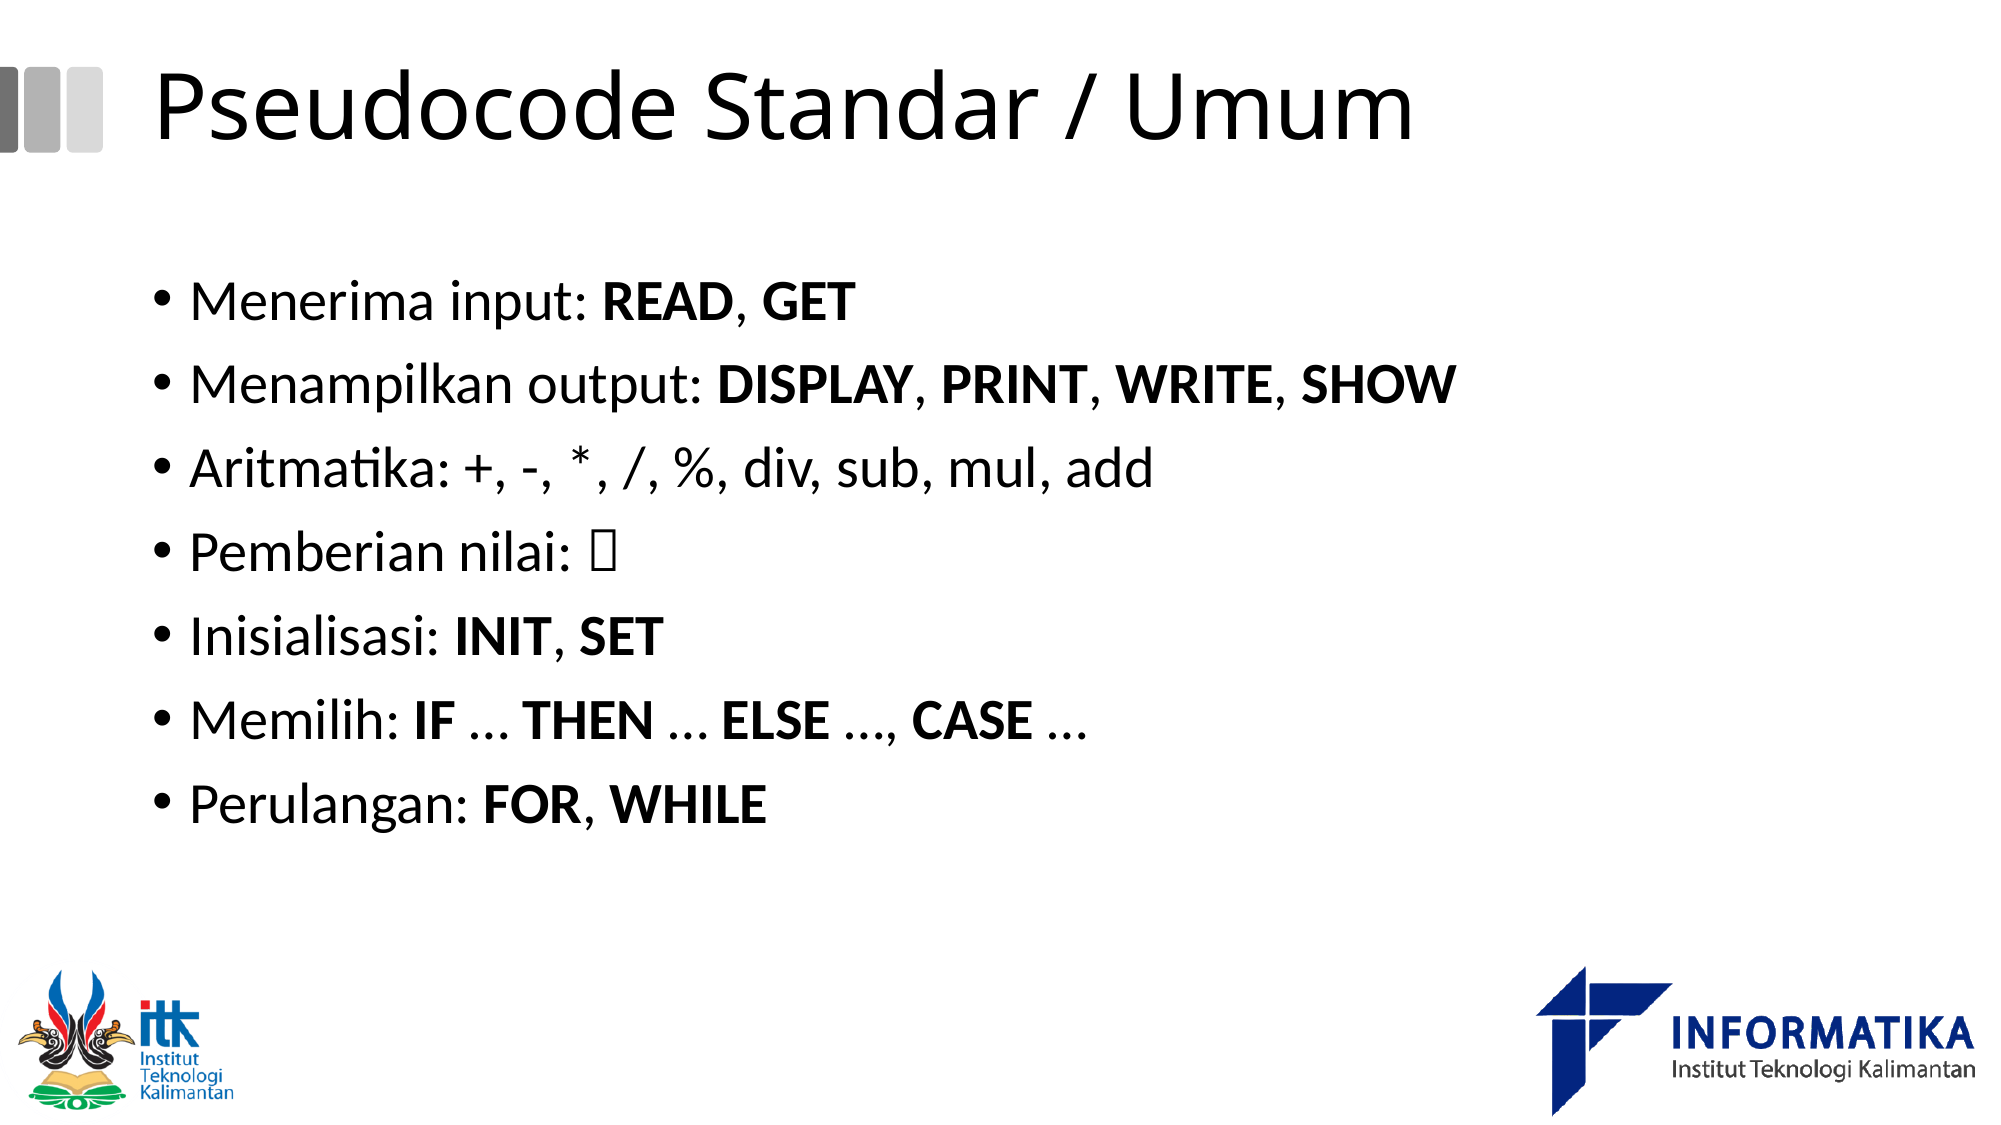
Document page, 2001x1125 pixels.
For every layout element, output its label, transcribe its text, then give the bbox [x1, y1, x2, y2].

picture [0, 935, 252, 1125]
picture [1534, 965, 1976, 1118]
list Menerima input: READ, GET Menampilkan output: DISPLAY, PRINT, WRITE, SHOW Aritmatika: +, -, *, /, %, div, sub, mul, add Pemberian nilai:  Inisialisasi: INIT, SET Memilih: IF … THEN … ELSE …, CASE … Perulangan: FOR, WHILE [137, 262, 1863, 977]
title Pseudocode Standar / Umum [137, 1, 1863, 219]
